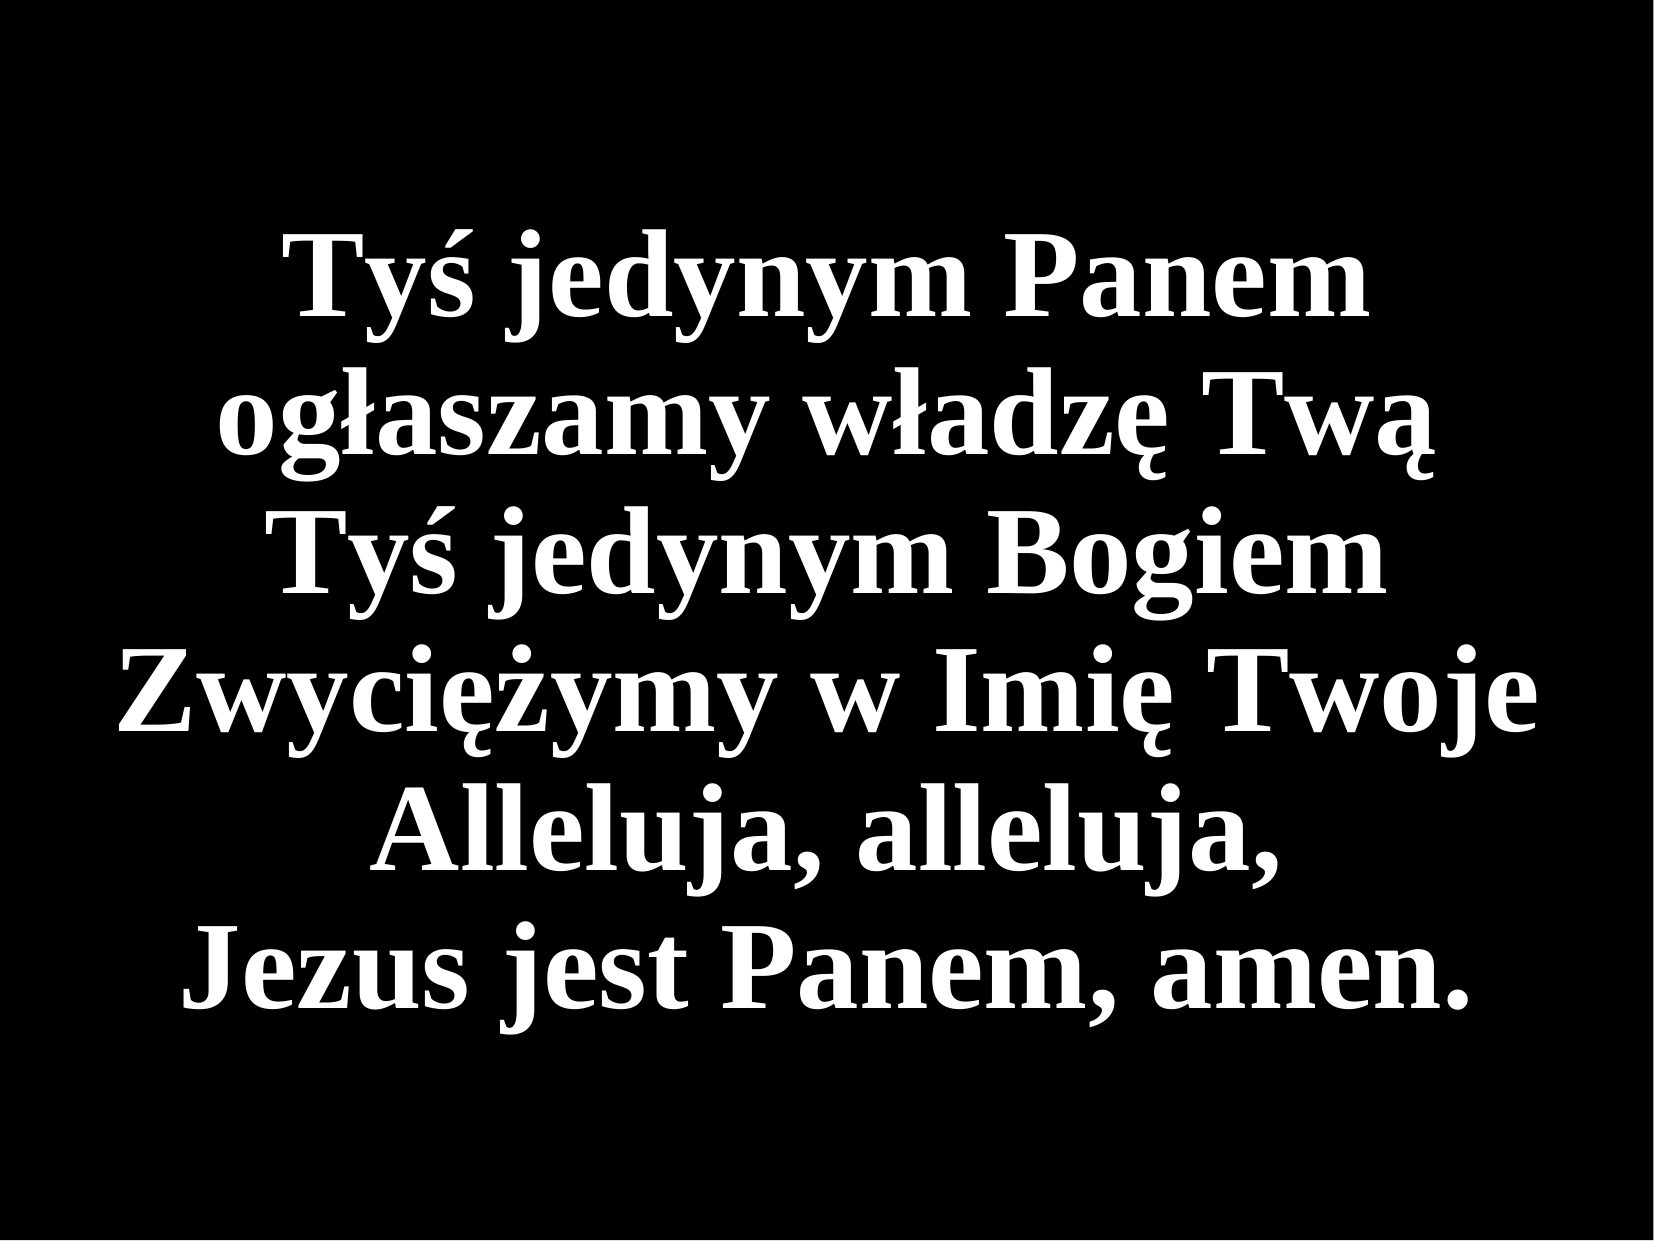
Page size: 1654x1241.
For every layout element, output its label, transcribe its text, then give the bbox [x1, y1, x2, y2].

title Tyś jedynym Panem ogłaszamy władzę Twą Tyś jedynym Bogiem Zwyciężymy w Imię Twoje Alleluja, alleluja, Jezus jest Panem, amen. [0, 0, 1654, 1241]
